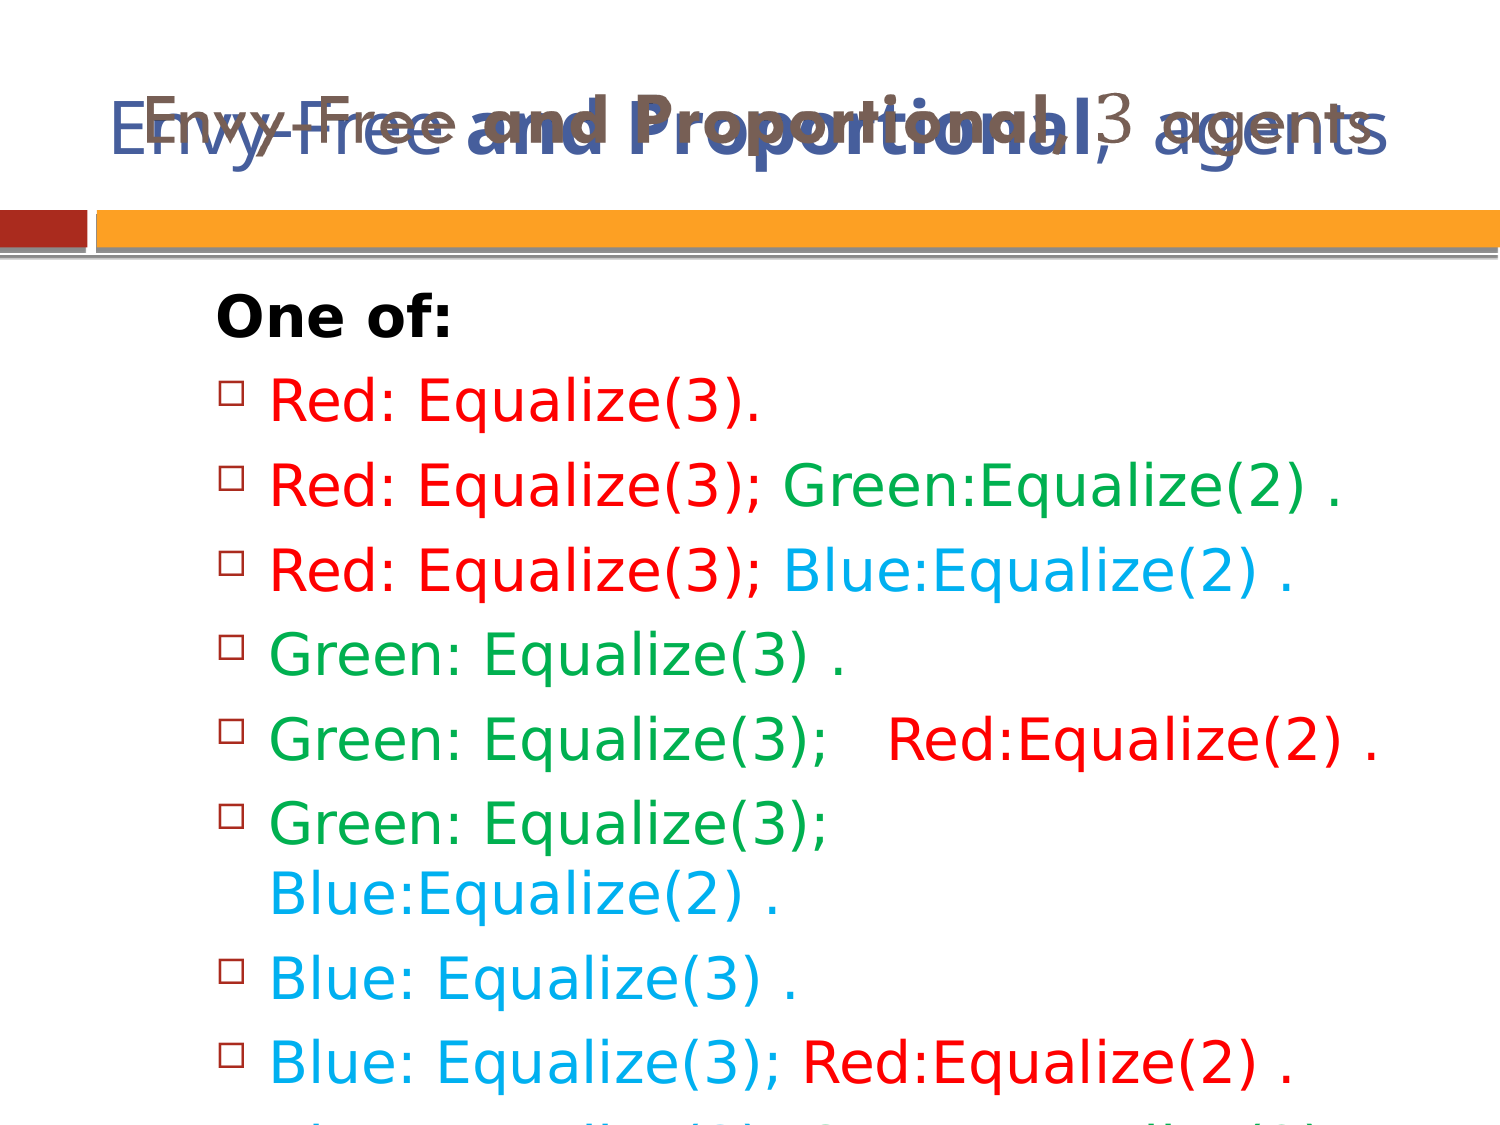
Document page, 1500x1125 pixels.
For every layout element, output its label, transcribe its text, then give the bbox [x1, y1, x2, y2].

list One of: Red: Equalize(3). Red: Equalize(3); Green:Equalize(2) . Red: Equalize(3); Blue:Equalize(2) . Green: Equalize(3) . Green: Equalize(3); Red:Equalize(2) . Green: Equalize(3); Blue:Equalize(2) . Blue: Equalize(3) . Blue: Equalize(3); Red:Equalize(2) . Blue: Equalize(3); Green:Equalize(2) . [201, 271, 1403, 1125]
text_box [93, 43, 1431, 206]
